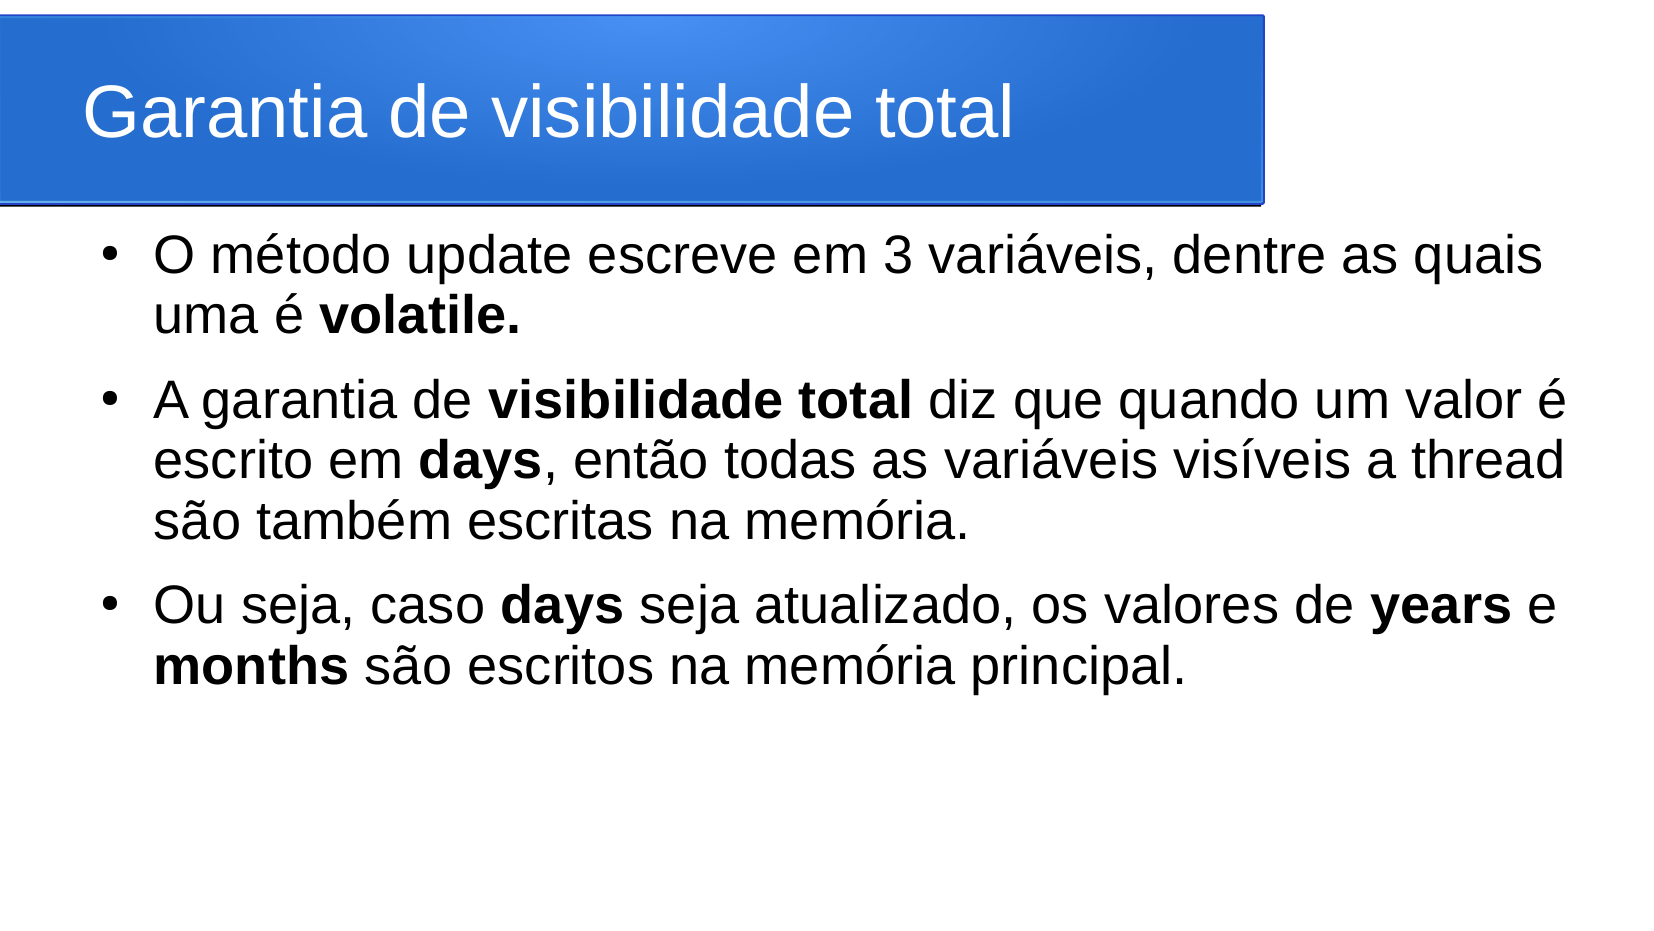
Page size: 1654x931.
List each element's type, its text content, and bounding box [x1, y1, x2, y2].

title Garantia de visibilidade total [82, 35, 1235, 189]
list O método update escreve em 3 variáveis, dentre as quais uma é volatile. A garantia de visibilidade total diz que quando um valor é escrito em days, então todas as variáveis visíveis a thread são também escritas na memória. Ou seja, caso days seja atualizado, os valores de years e months são escritos na memória principal. [82, 224, 1571, 764]
